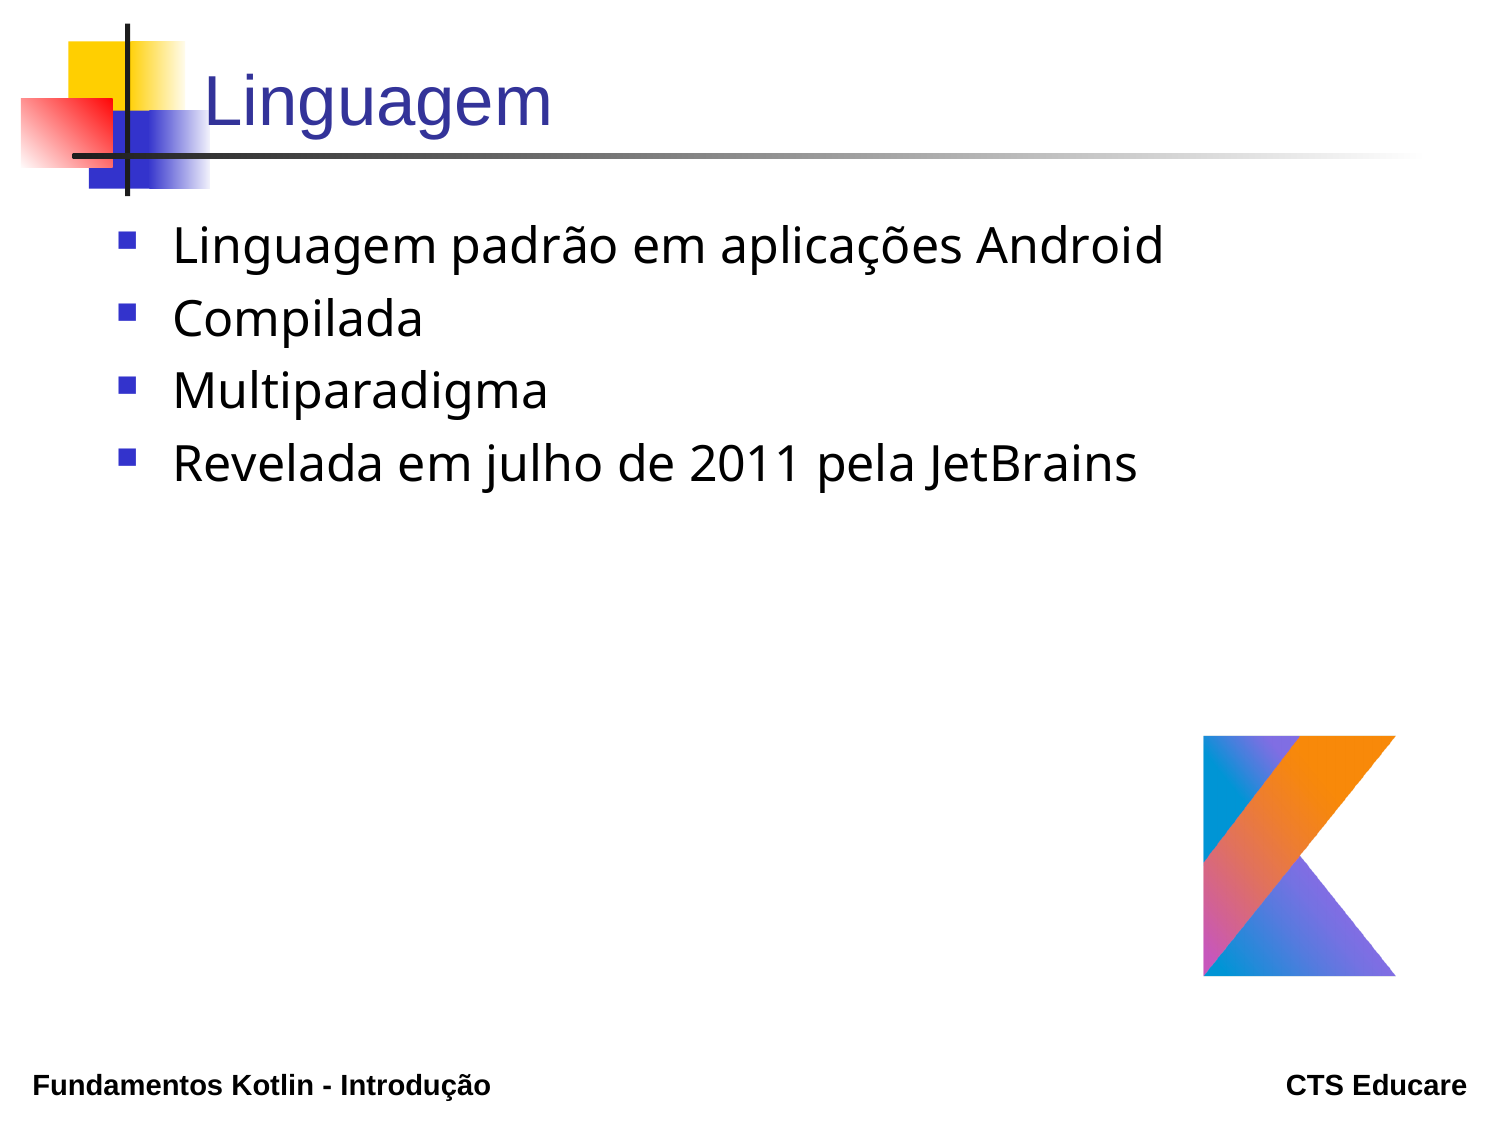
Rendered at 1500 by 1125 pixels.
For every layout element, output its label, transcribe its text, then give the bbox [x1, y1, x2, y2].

picture [1181, 708, 1418, 1004]
list Linguagem padrão em aplicações Android Compilada Multiparadigma Revelada em julho de 2011 pela JetBrains [100, 206, 1447, 1024]
title Linguagem [188, 46, 1468, 149]
